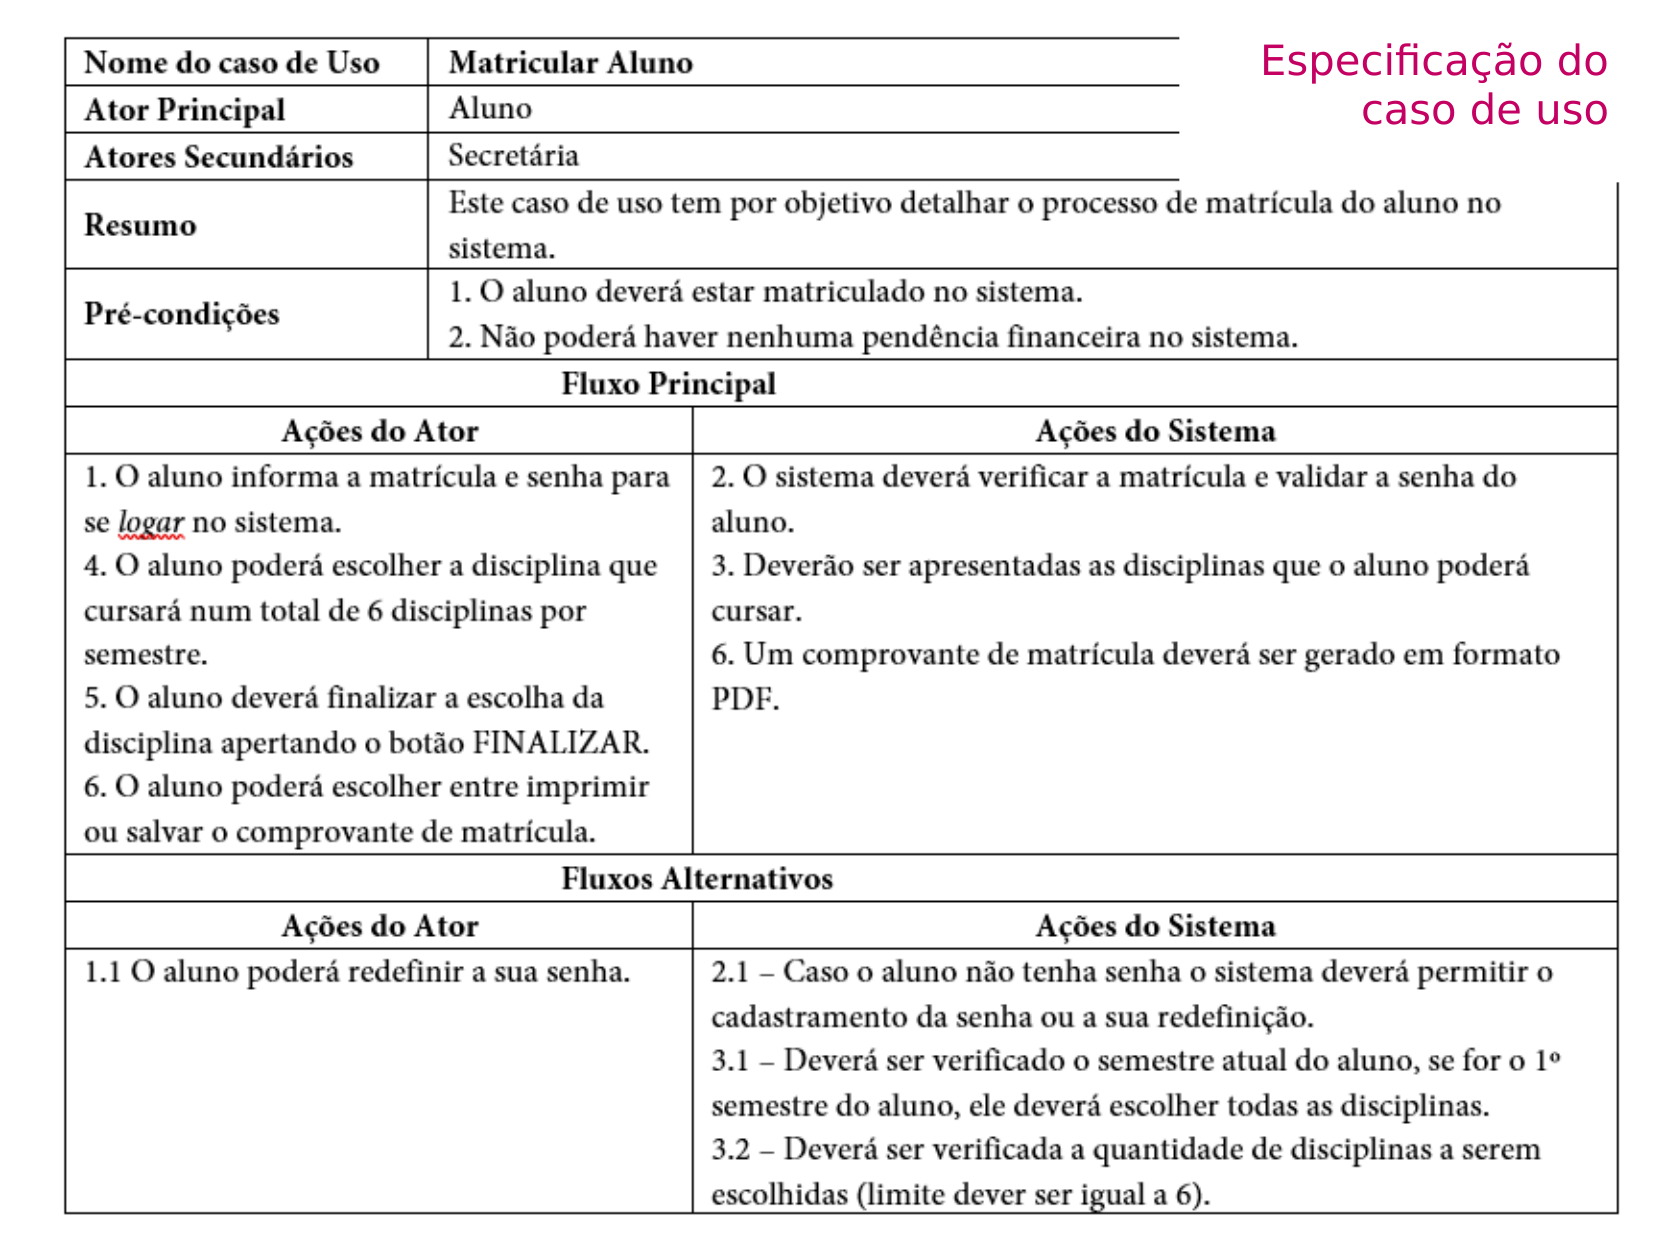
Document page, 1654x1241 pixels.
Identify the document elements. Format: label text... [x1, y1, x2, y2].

text_box Especificação do caso de uso [1179, 29, 1625, 183]
picture [59, 32, 1625, 1224]
